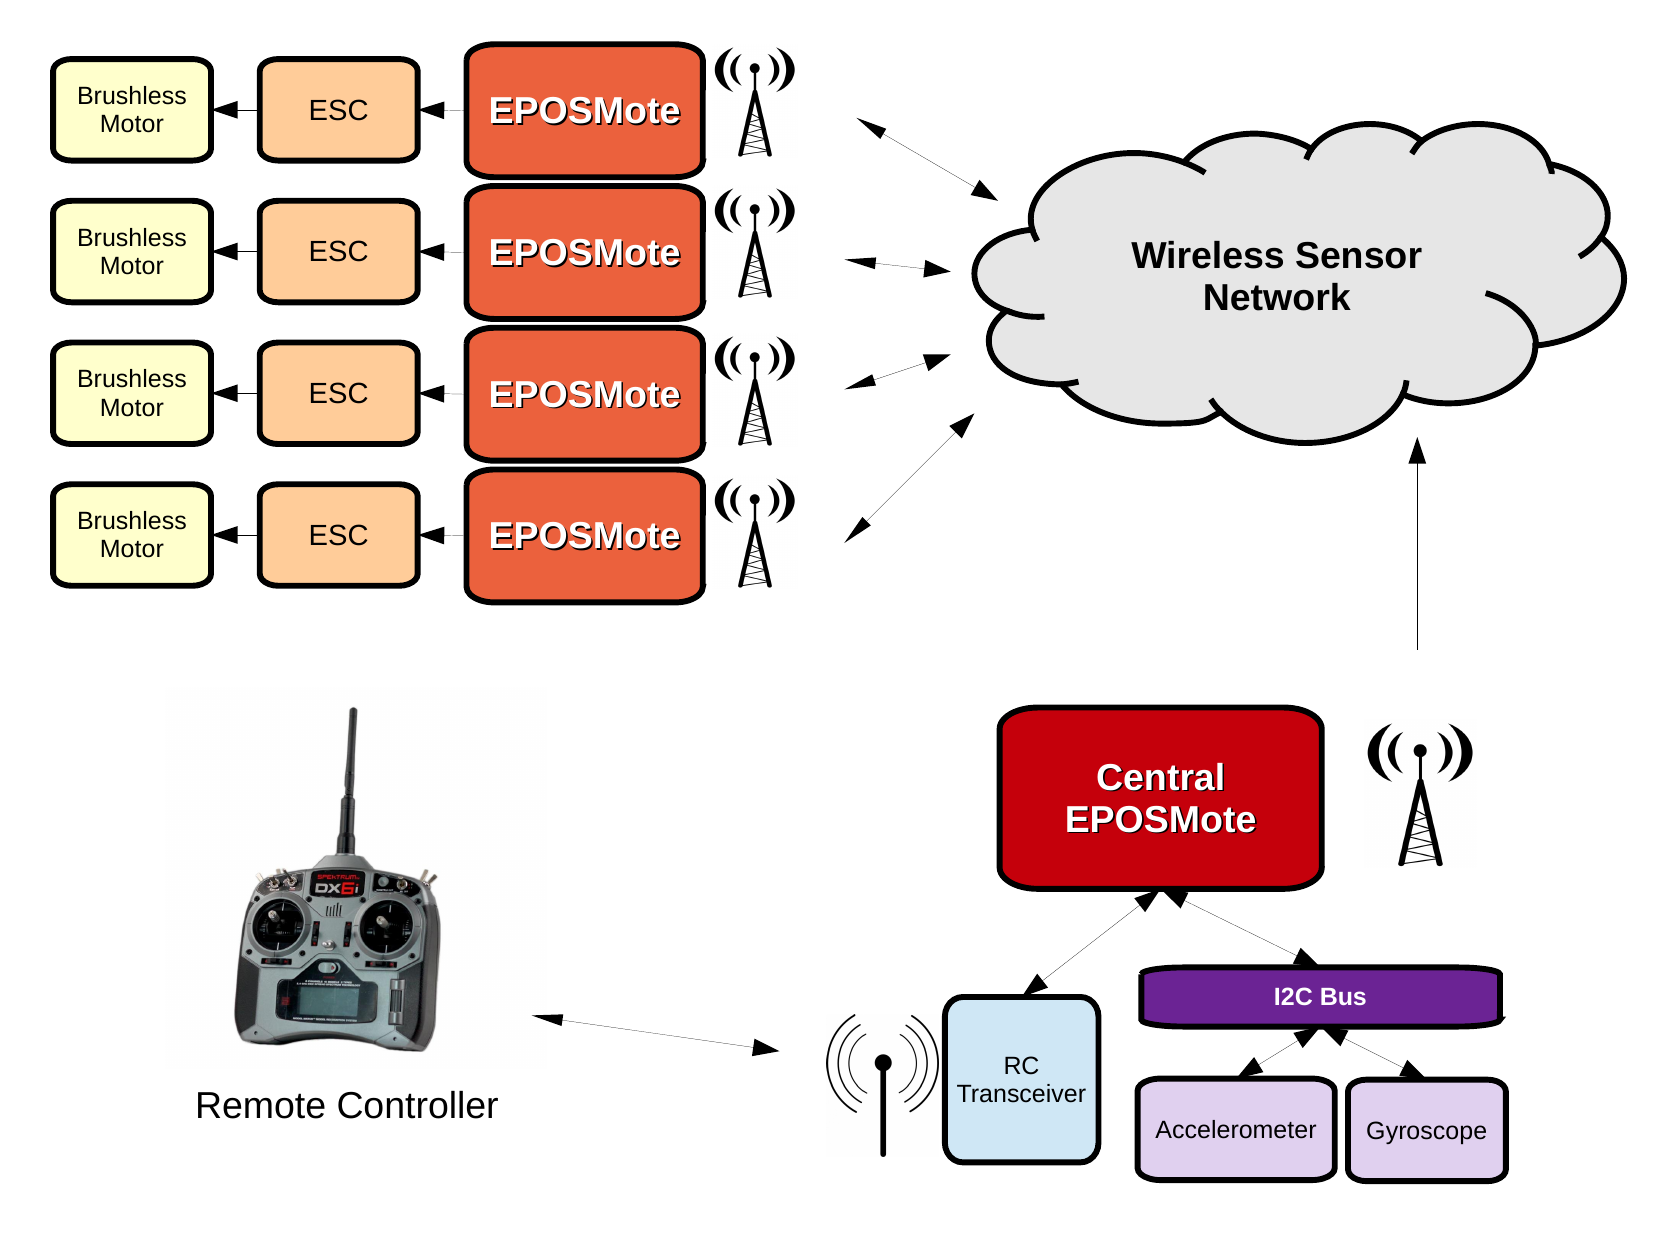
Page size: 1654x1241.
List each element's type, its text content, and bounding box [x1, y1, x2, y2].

text_box Brushless Motor [53, 200, 212, 303]
text_box EPOSMote [466, 327, 703, 461]
text_box Brushless Motor [53, 59, 212, 161]
text_box Accelerometer [1137, 1078, 1335, 1181]
text_box EPOSMote [466, 469, 703, 603]
text_box EPOSMote [466, 186, 703, 319]
picture [826, 1014, 939, 1157]
picture [712, 185, 798, 299]
text_box ESC [259, 200, 418, 303]
text_box Gyroscope [1347, 1079, 1506, 1182]
text_box RC Transceiver [944, 996, 1099, 1163]
text_box I2C Bus [1141, 967, 1501, 1027]
picture [1364, 719, 1477, 868]
text_box ESC [259, 342, 418, 445]
text_box ESC [259, 484, 418, 586]
text_box Brushless Motor [53, 342, 212, 445]
text_box Wireless Sensor Network [974, 124, 1625, 443]
picture [165, 687, 547, 1069]
text_box EPOSMote [466, 44, 703, 178]
text_box Central EPOSMote [999, 707, 1322, 889]
text_box Remote Controller [180, 1077, 514, 1134]
picture [712, 475, 798, 589]
text_box Brushless Motor [53, 484, 212, 586]
picture [712, 44, 798, 158]
picture [712, 333, 798, 447]
text_box ESC [259, 59, 418, 161]
